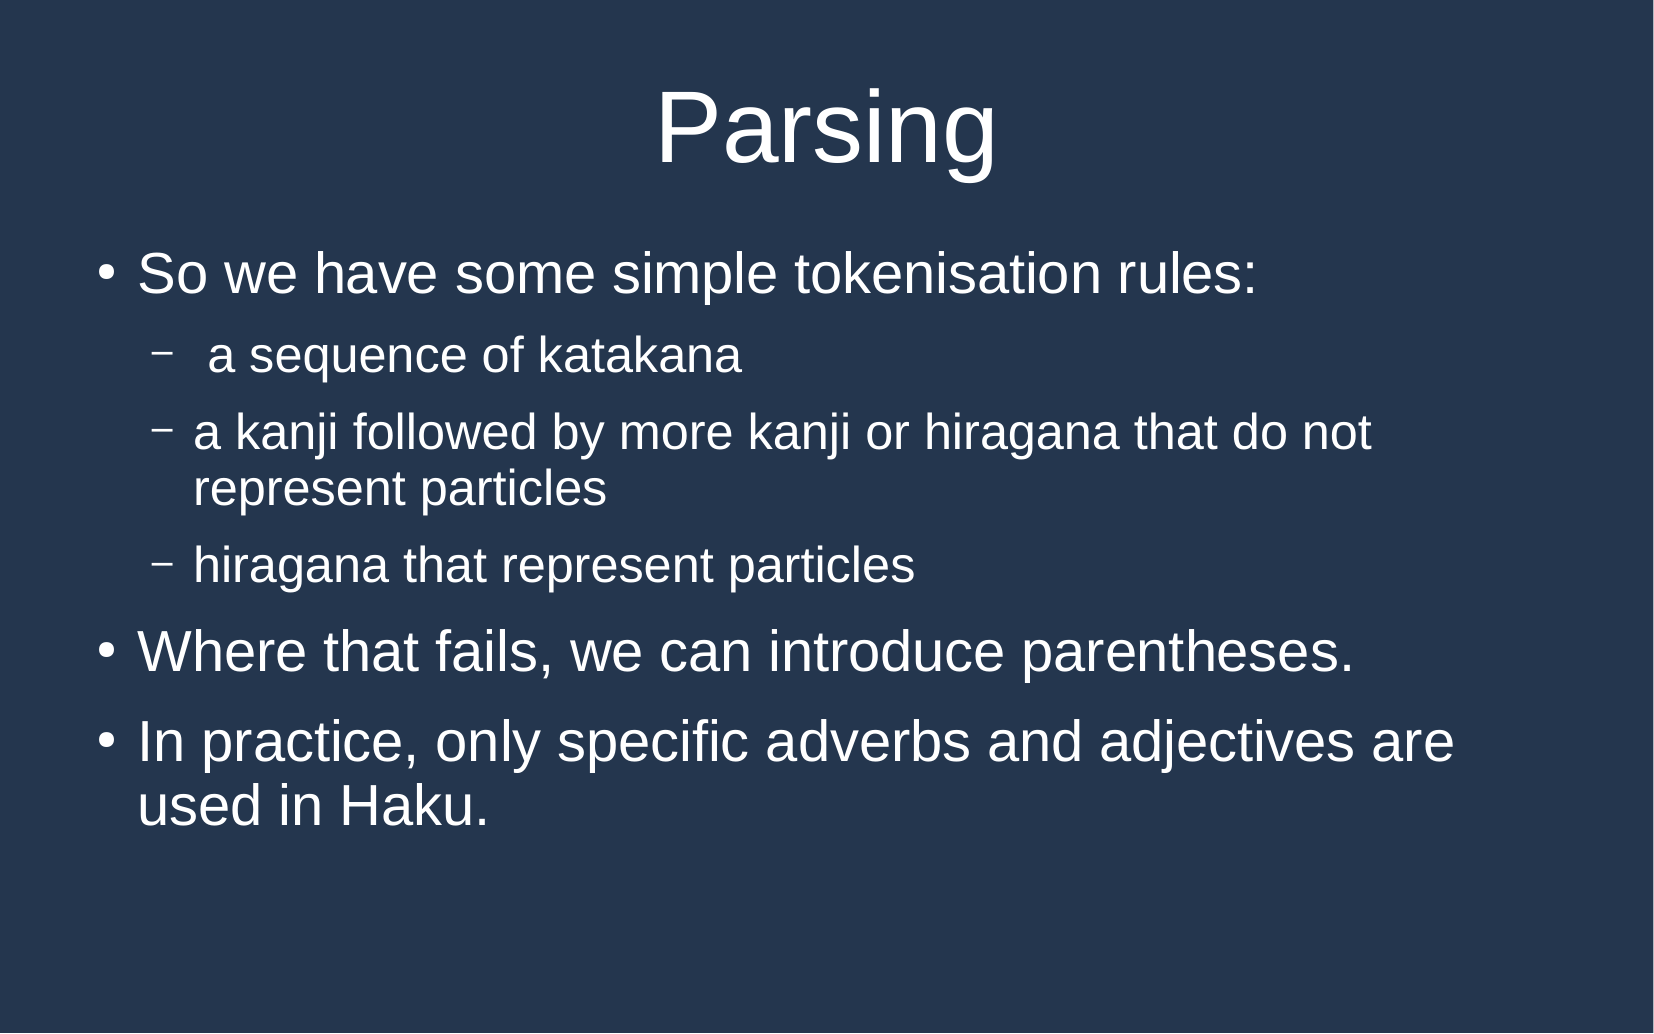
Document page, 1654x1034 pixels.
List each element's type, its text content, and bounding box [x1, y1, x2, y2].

title Parsing [82, 41, 1571, 214]
list So we have some simple tokenisation rules: a sequence of katakana a kanji followed by more kanji or hiragana that do not represent particles hiragana that represent particles Where that fails, we can introduce parentheses. In practice, only specific adverbs and adjectives are used in Haku. [82, 241, 1571, 842]
